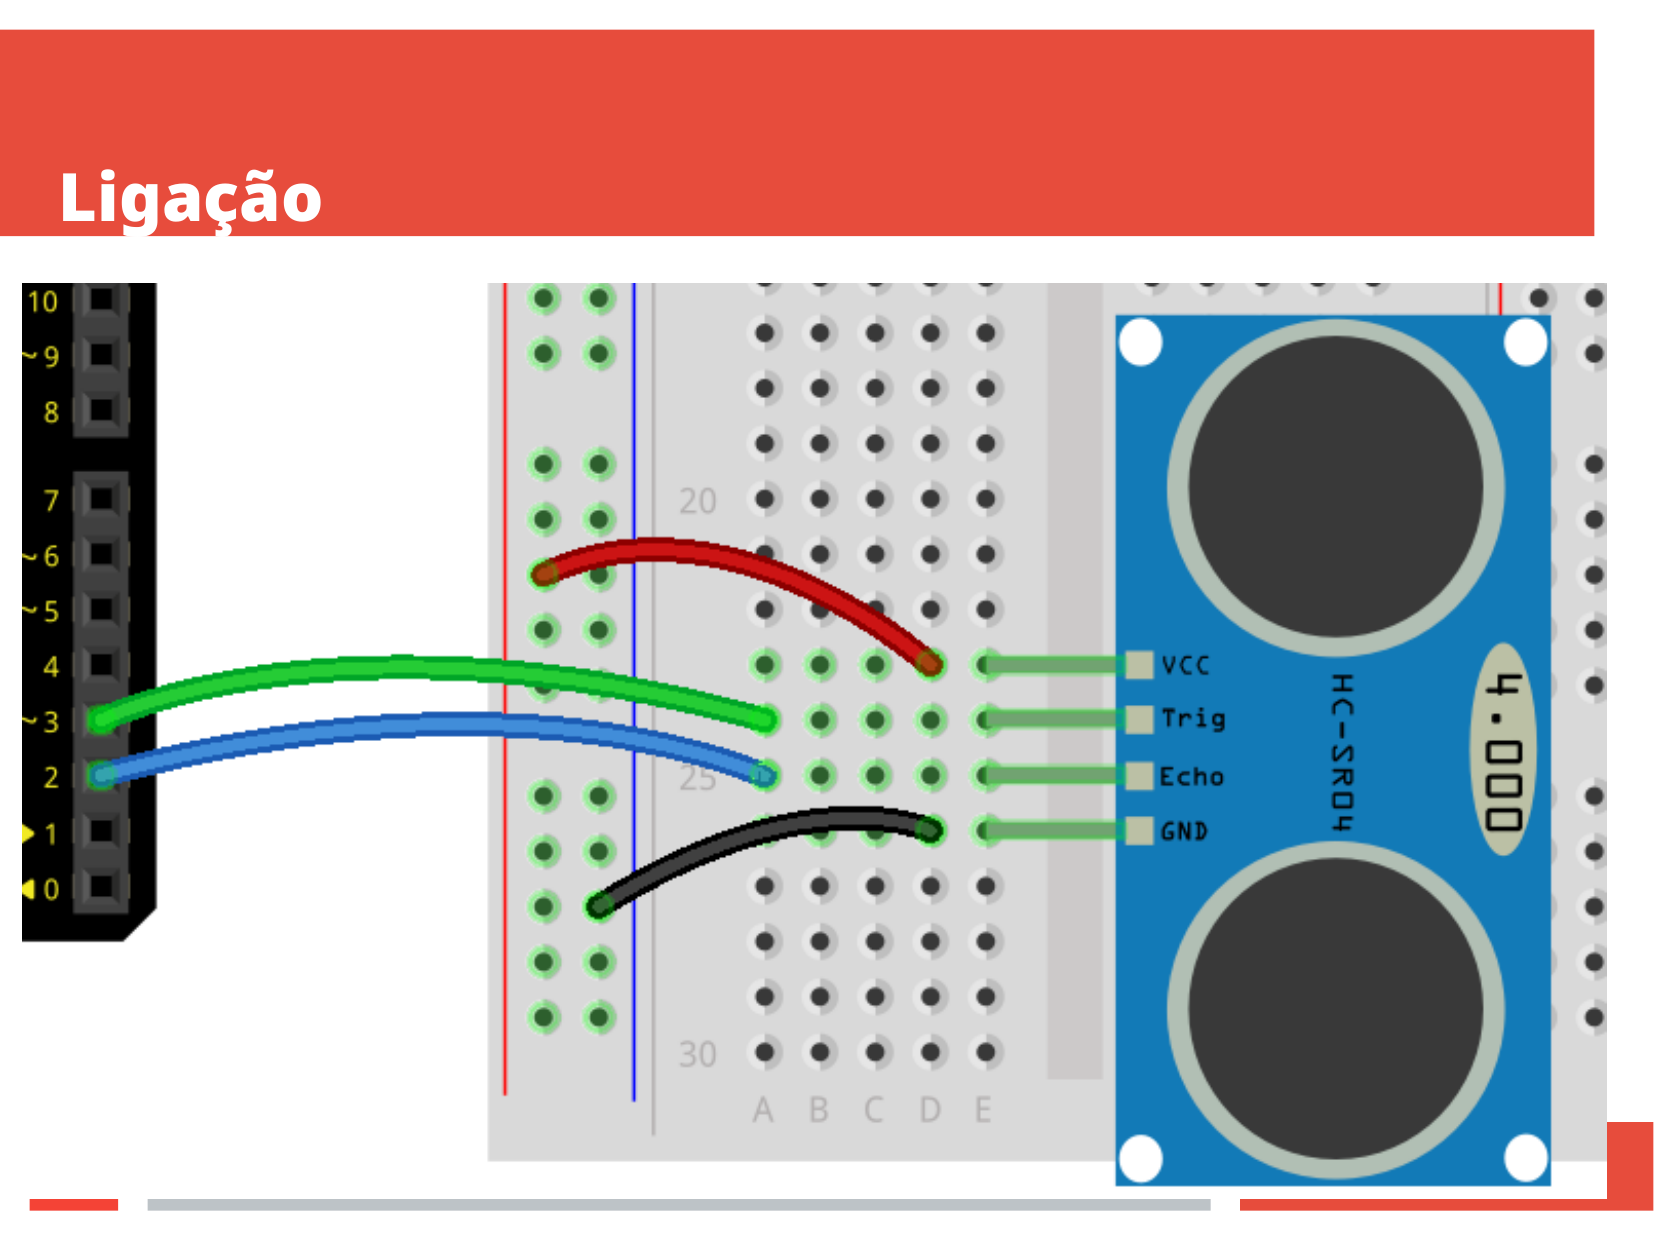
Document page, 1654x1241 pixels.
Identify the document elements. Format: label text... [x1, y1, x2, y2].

title Ligação [59, 59, 1595, 207]
picture [22, 283, 1607, 1199]
